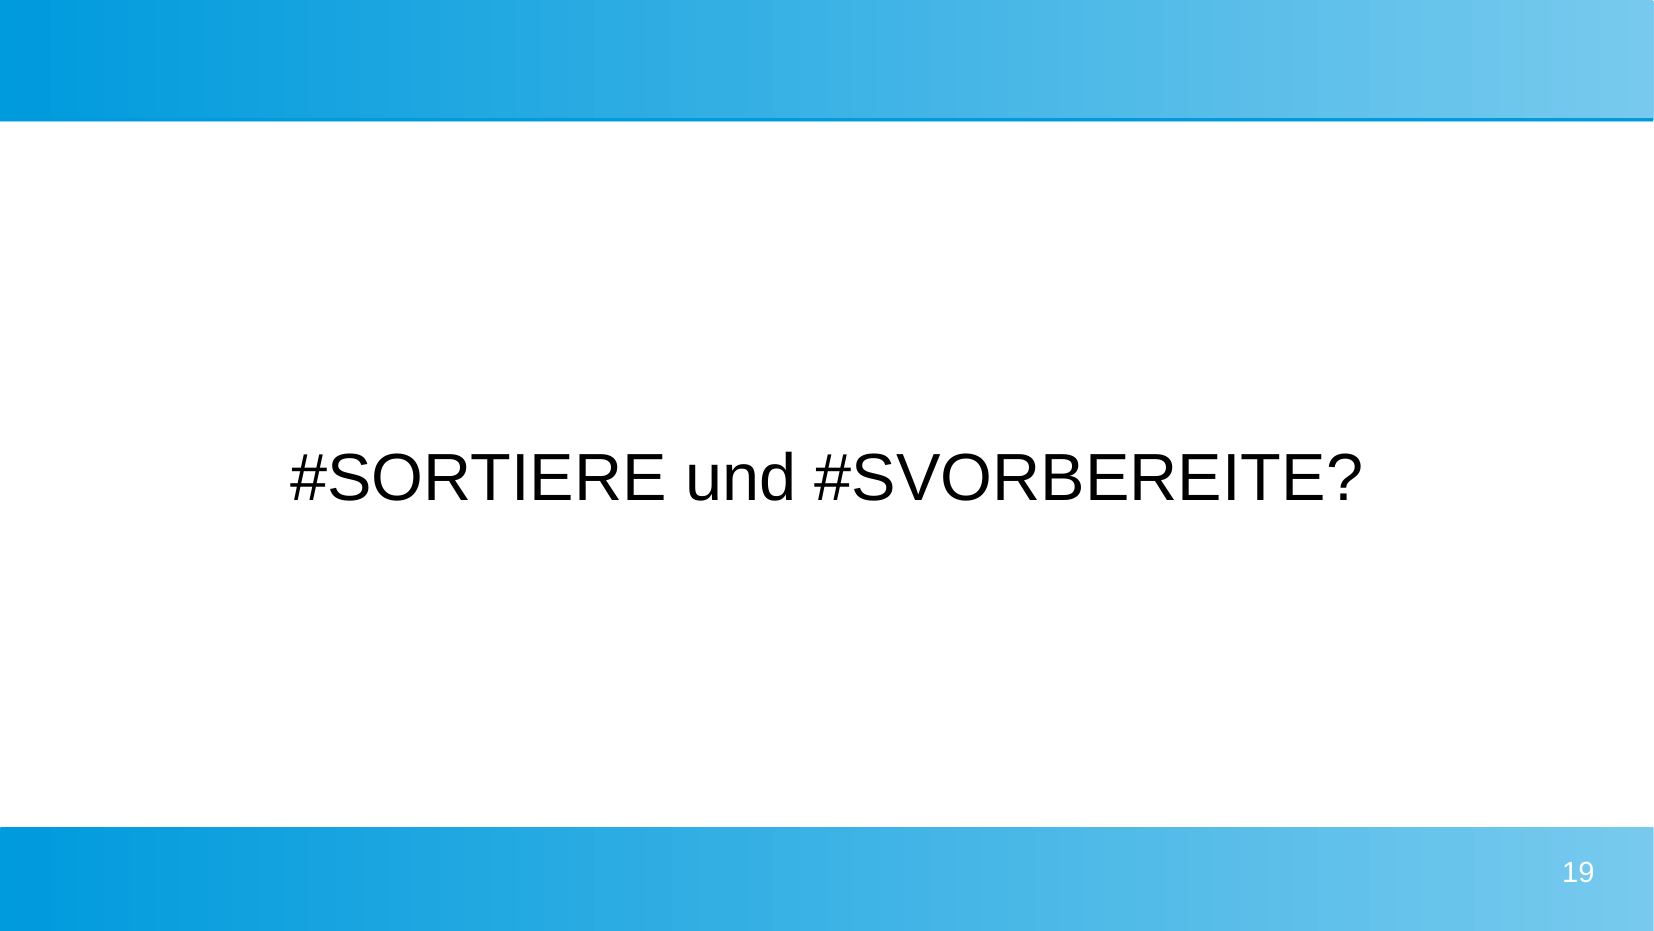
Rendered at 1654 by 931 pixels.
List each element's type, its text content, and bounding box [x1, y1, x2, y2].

subtitle #SORTIERE und #SVORBEREITE? [59, 295, 1595, 659]
